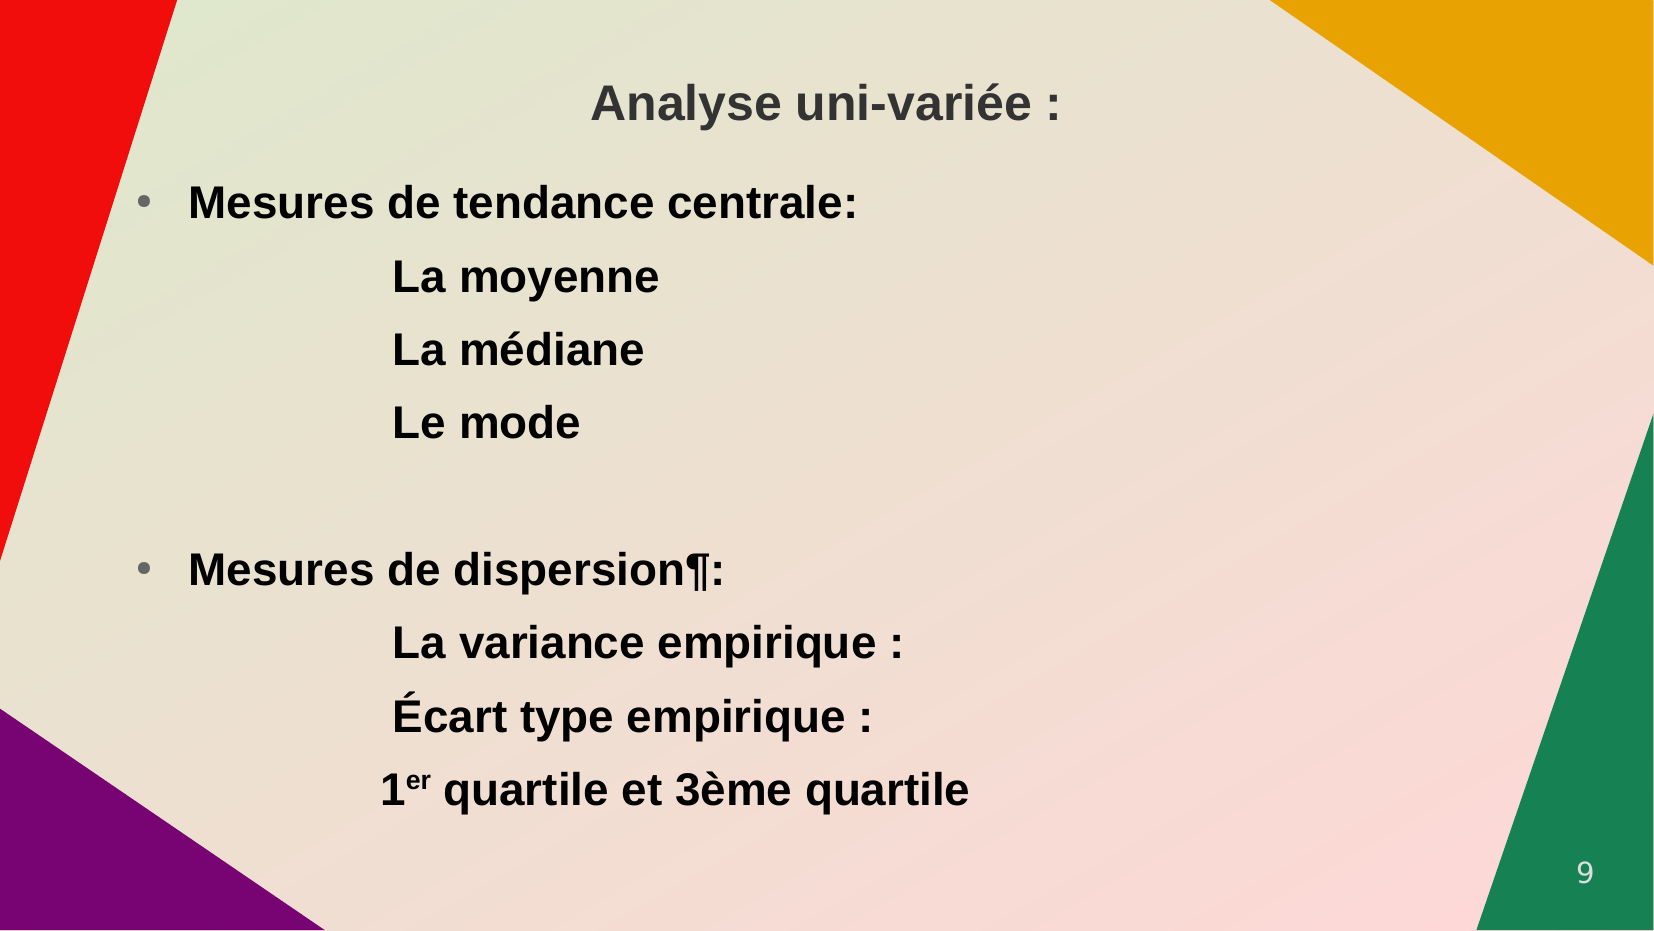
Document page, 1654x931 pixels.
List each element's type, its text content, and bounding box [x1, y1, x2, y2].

title Analyse uni-variée : [118, 29, 1536, 177]
list Mesures de tendance centrale: La moyenne La médiane Le mode Mesures de dispersion¶: La variance empirique : Écart type empirique : 1er quartile et 3ème quartile [118, 177, 1536, 827]
